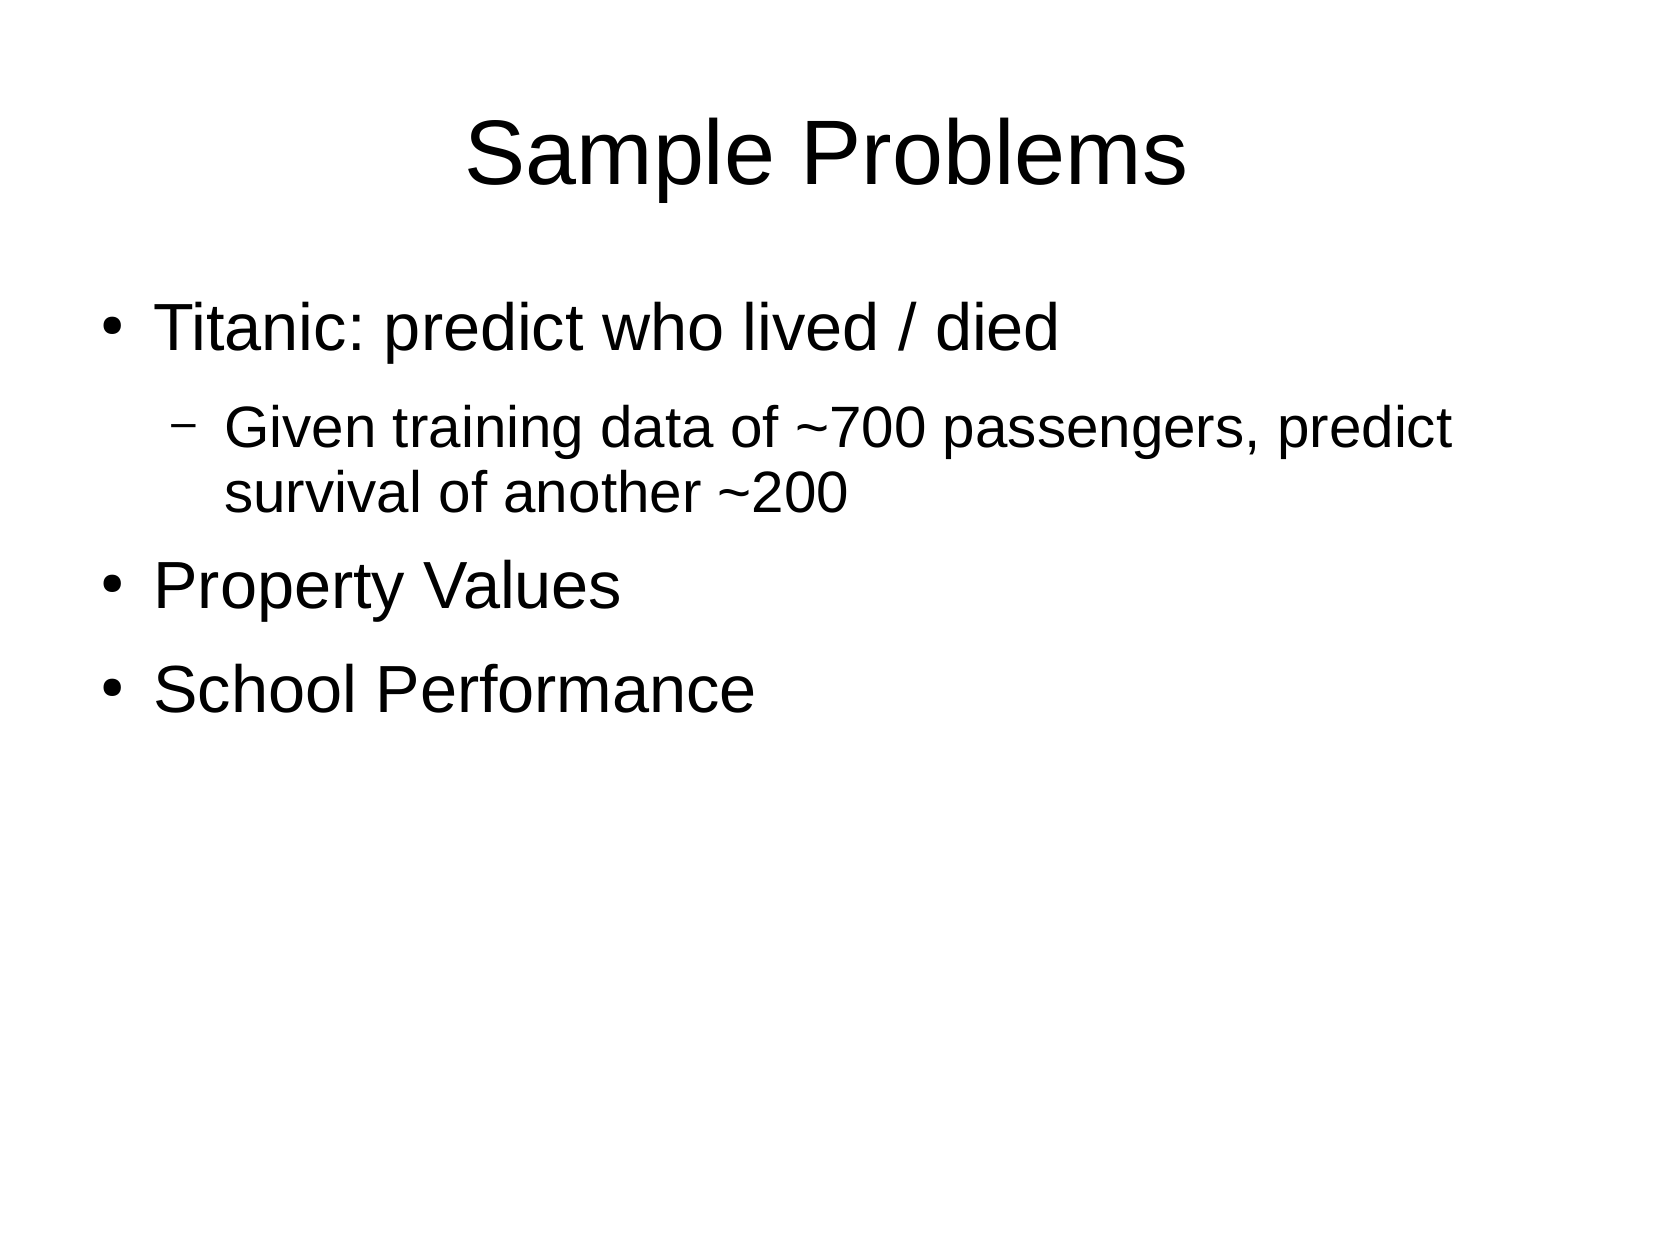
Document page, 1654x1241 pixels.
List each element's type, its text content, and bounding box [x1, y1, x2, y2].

list Titanic: predict who lived / died Given training data of ~700 passengers, predict survival of another ~200 Property Values School Performance [82, 290, 1571, 1010]
title Sample Problems [82, 49, 1571, 257]
